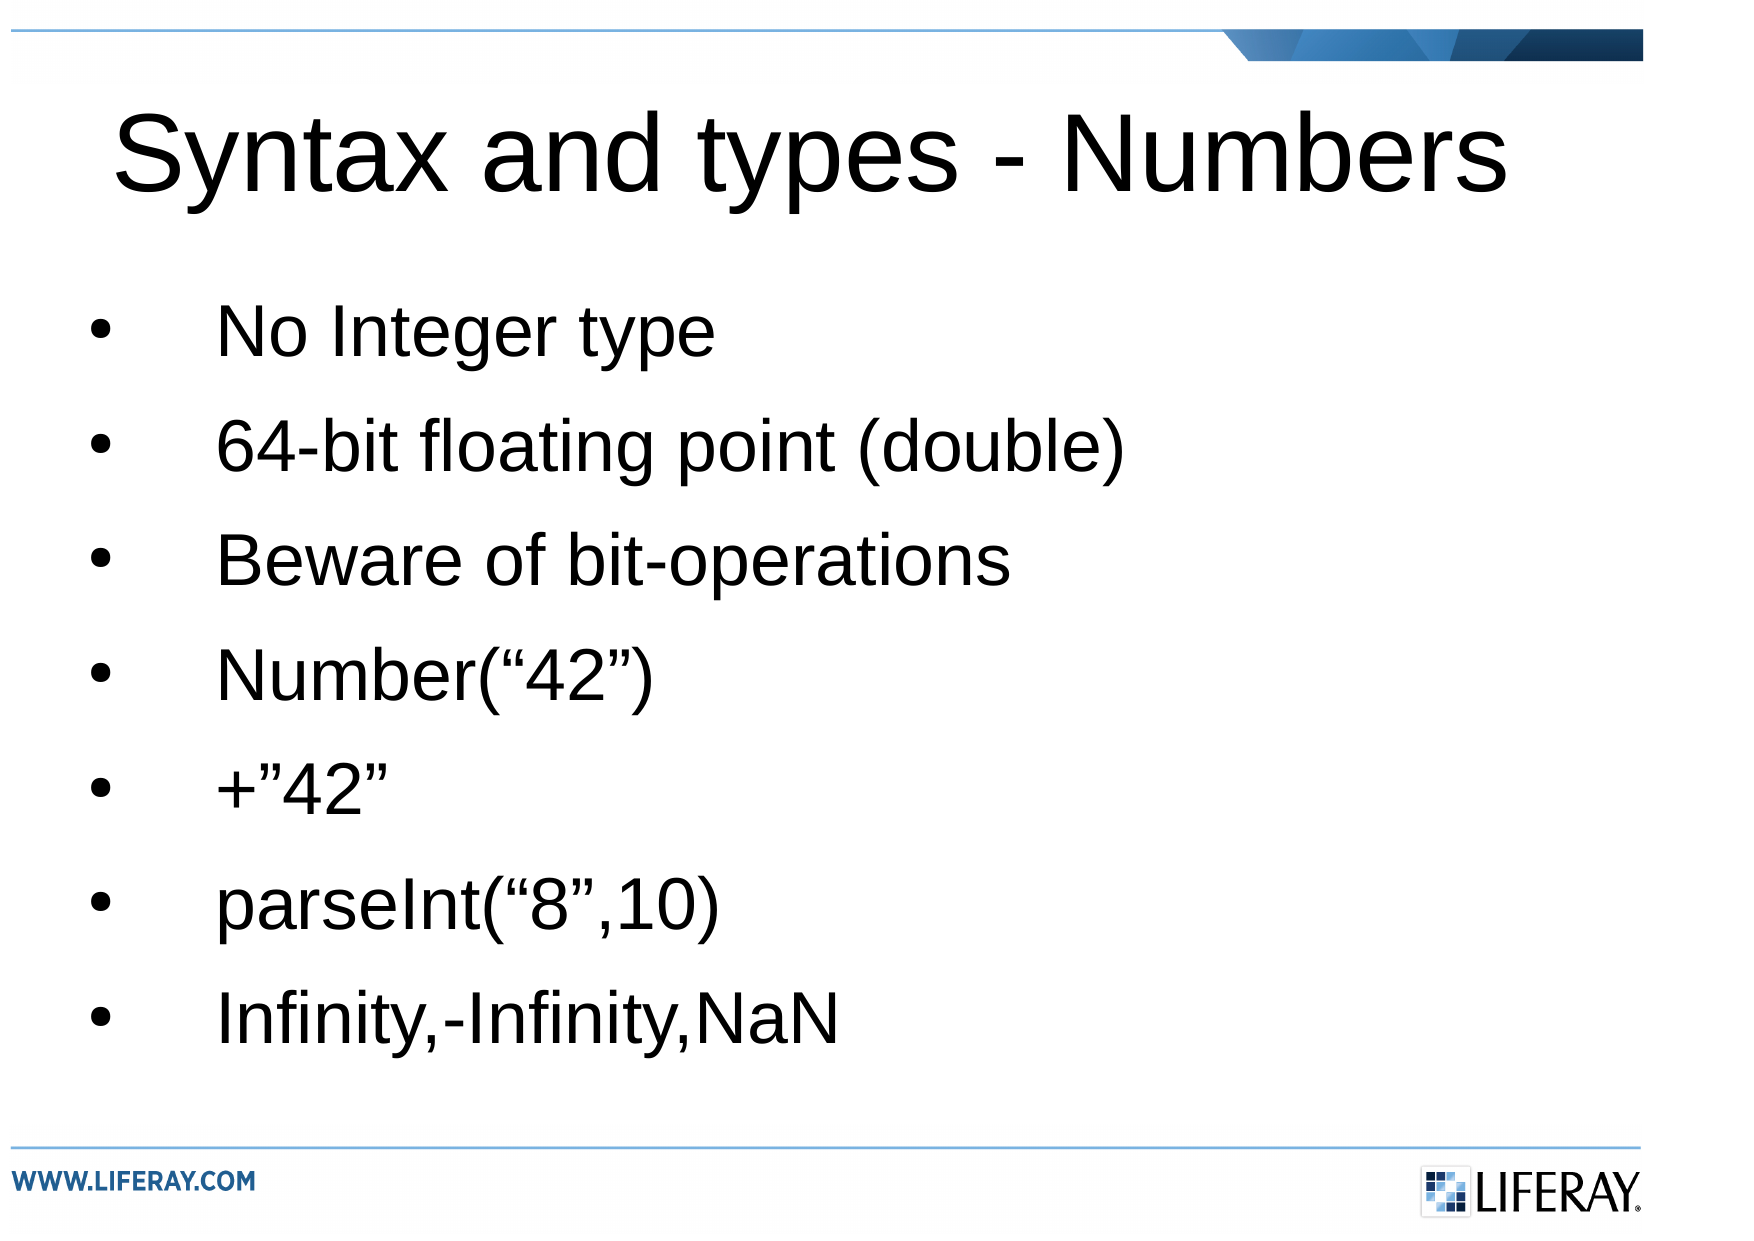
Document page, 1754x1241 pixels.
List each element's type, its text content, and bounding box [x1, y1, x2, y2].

title Syntax and types - Numbers [82, 49, 1571, 257]
picture [11, 0, 1644, 84]
picture [9, 1124, 1642, 1234]
list No Integer type 64-bit floating point (double) Beware of bit-operations Number(“42”) +”42” parseInt(“8”,10) Infinity,-Infinity,NaN [87, 290, 1667, 1109]
